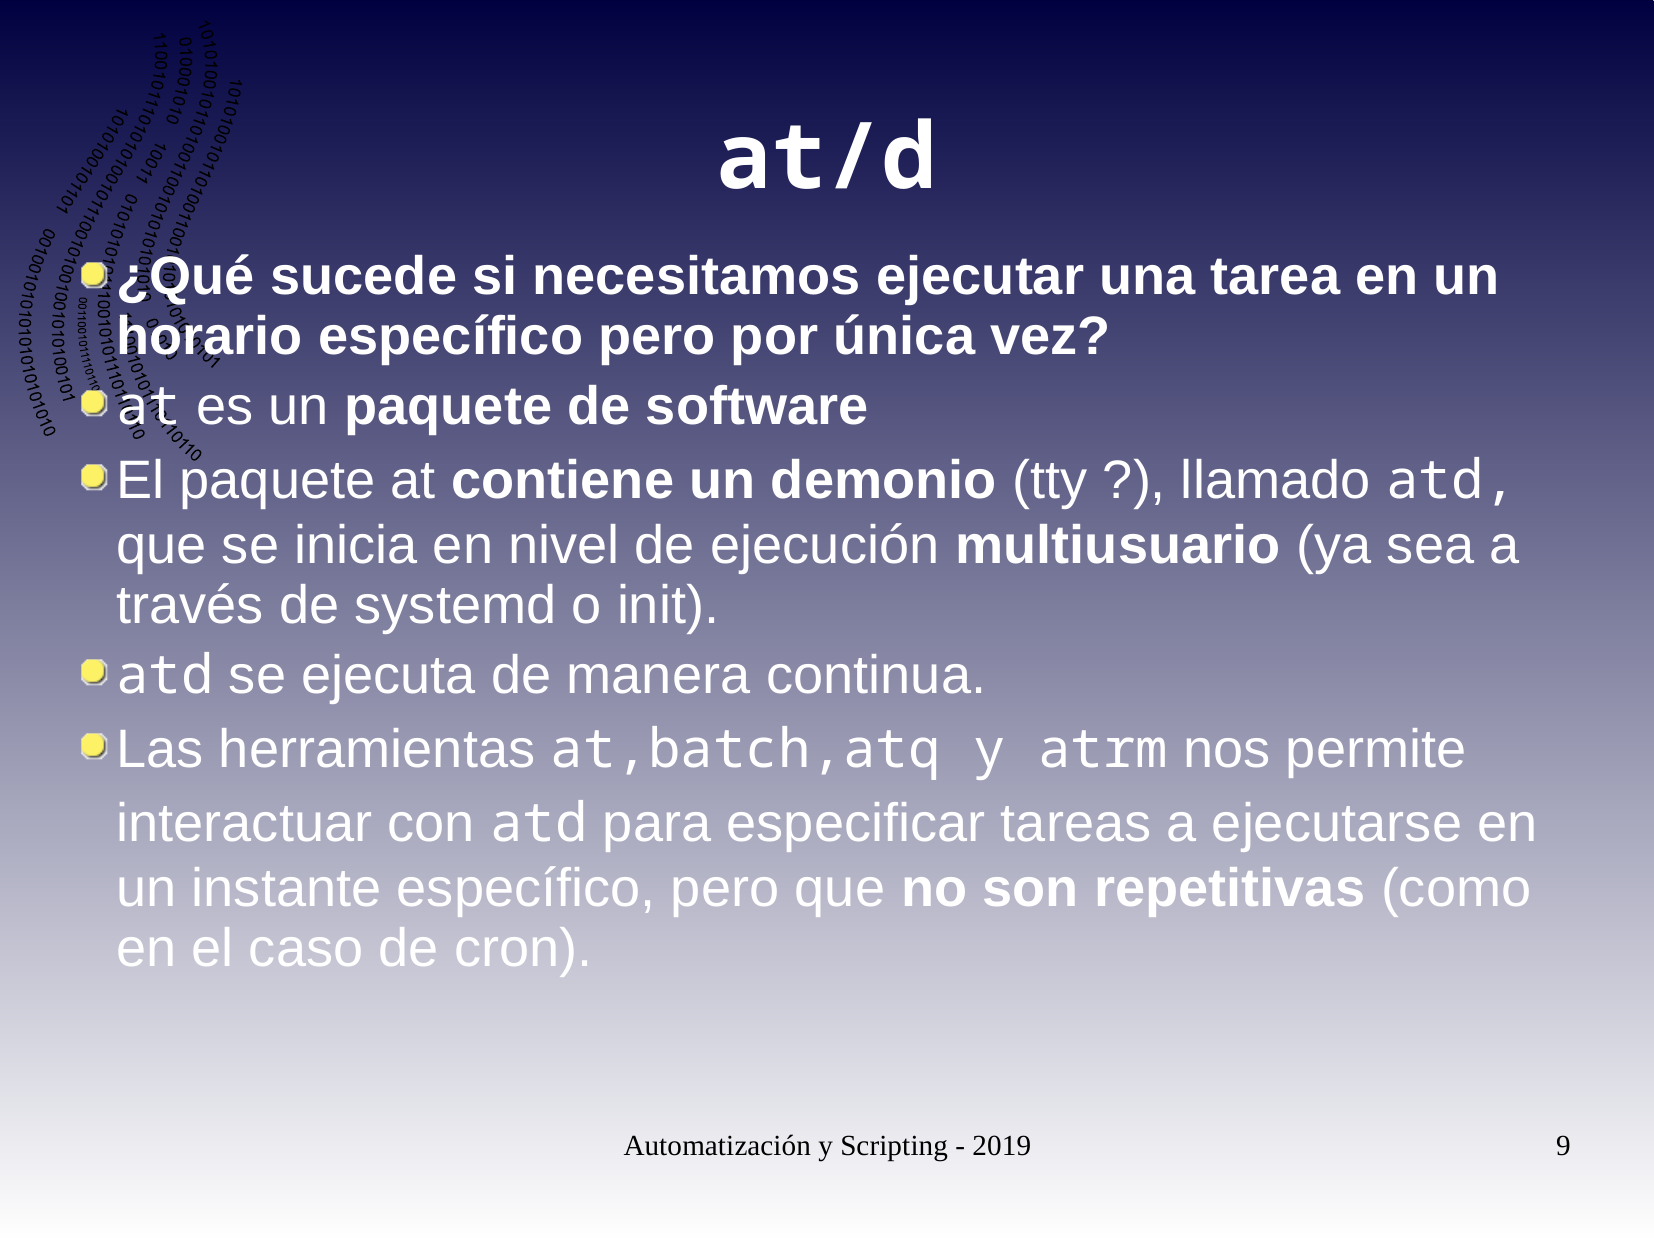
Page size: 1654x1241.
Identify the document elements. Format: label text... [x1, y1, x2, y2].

picture [18, 20, 243, 461]
text_box ¿Qué sucede si necesitamos ejecutar una tarea en un horario específico pero por única vez? at es un paquete de software El paquete at contiene un demonio (tty ?), llamado atd, que se inicia en nivel de ejecución multiusuario (ya sea a través de systemd o init). atd se ejecuta de manera continua. Las herramientas at,batch,atq y atrm nos permite interactuar con atd para especificar tareas a ejecutarse en un instante específico, pero que no son repetitivas (como en el caso de cron). [65, 237, 1588, 1179]
title at/d [243, 49, 1571, 237]
